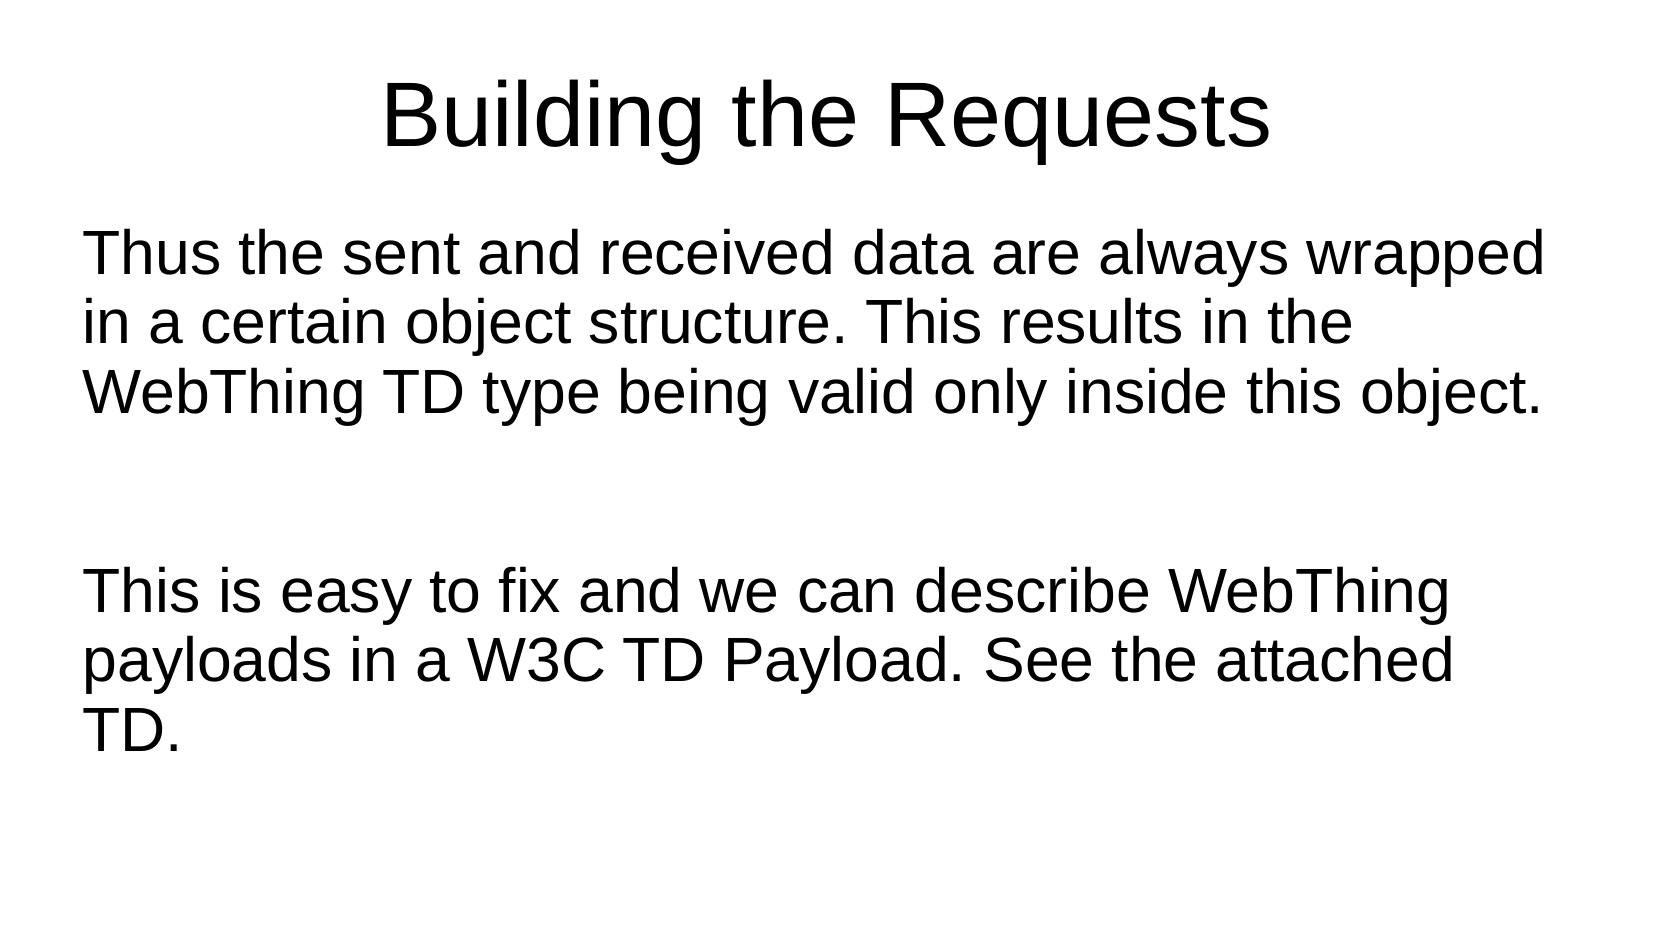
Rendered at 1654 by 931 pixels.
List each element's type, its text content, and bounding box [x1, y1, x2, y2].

title Building the Requests [82, 37, 1571, 193]
list Thus the sent and received data are always wrapped in a certain object structure. This results in the WebThing TD type being valid only inside this object. This is easy to fix and we can describe WebThing payloads in a W3C TD Payload. See the attached TD. [82, 217, 1571, 758]
